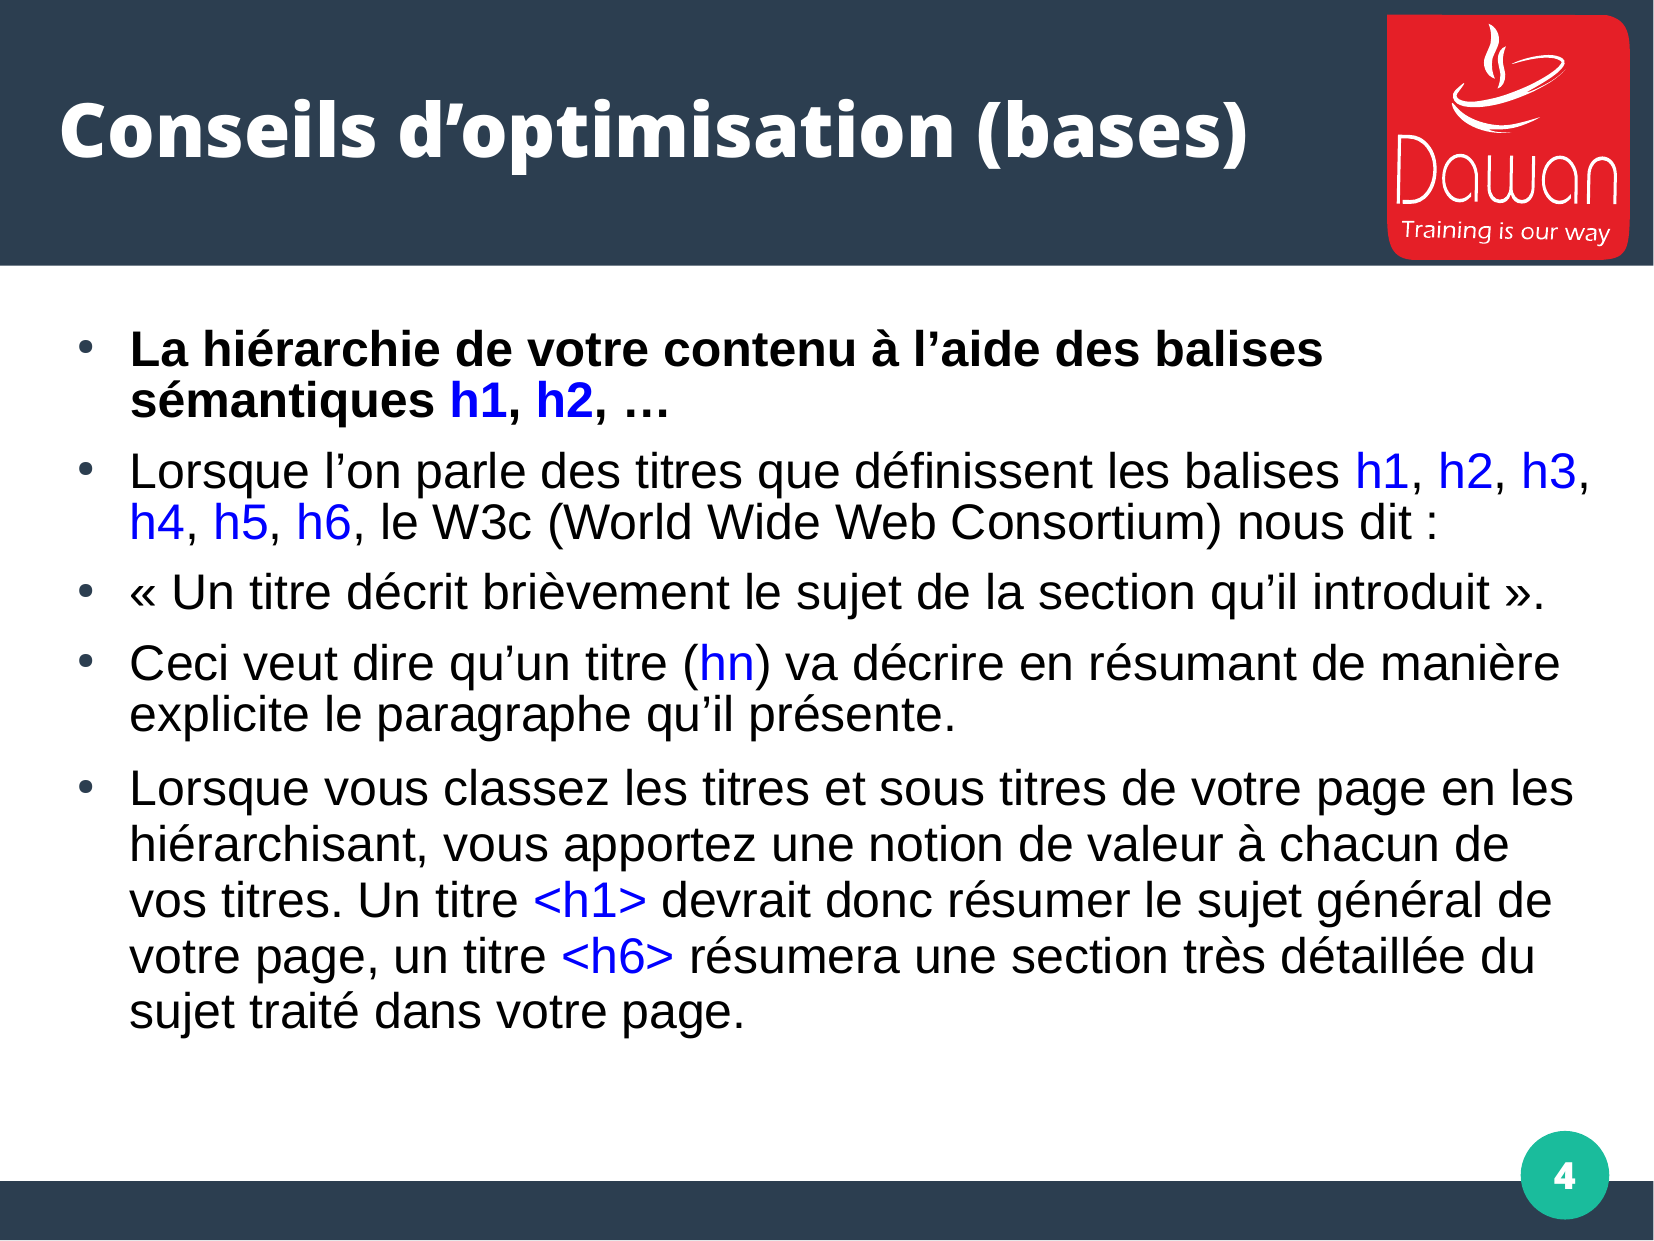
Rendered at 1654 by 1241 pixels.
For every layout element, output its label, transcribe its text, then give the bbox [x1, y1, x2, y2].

picture [1387, 14, 1630, 260]
title Conseils d’optimisation (bases) [59, 49, 1387, 207]
list La hiérarchie de votre contenu à l’aide des balises sémantiques h1, h2, … Lorsque l’on parle des titres que définissent les balises h1, h2, h3, h4, h5, h6, le W3c (World Wide Web Consortium) nous dit : « Un titre décrit brièvement le sujet de la section qu’il introduit ». Ceci veut dire qu’un titre (hn) va décrire en résumant de manière explicite le paragraphe qu’il présente. Lorsque vous classez les titres et sous titres de votre page en les hiérarchisant, vous apportez une notion de valeur à chacun de vos titres. Un titre <h1> devrait donc résumer le sujet général de votre page, un titre <h6> résumera une section très détaillée du sujet traité dans votre page. [59, 324, 1595, 1152]
